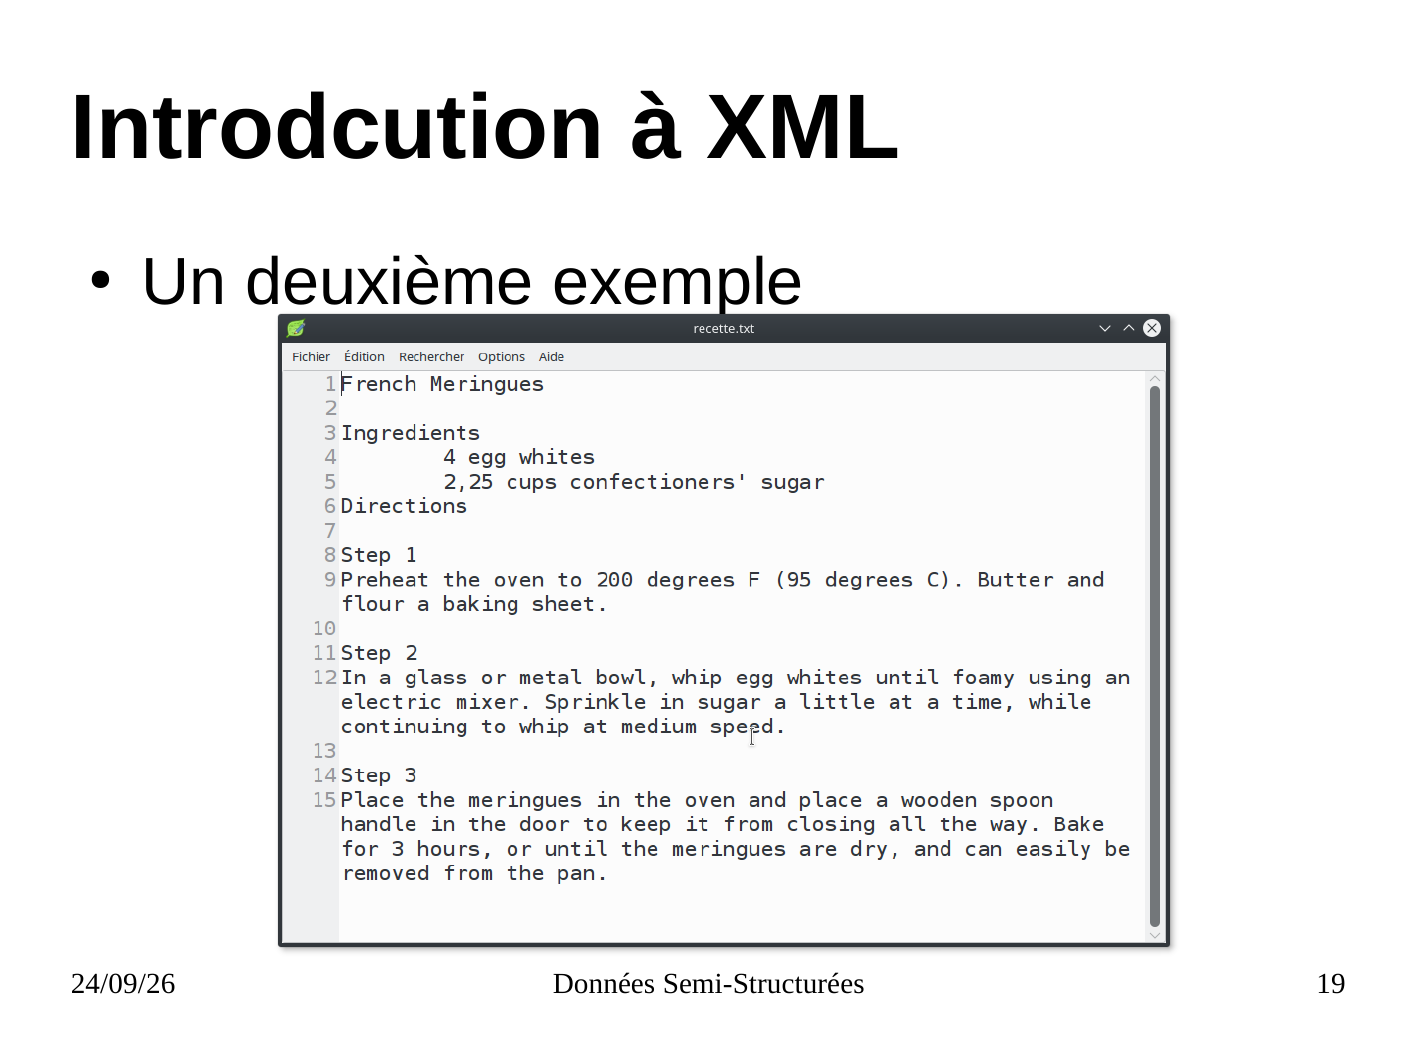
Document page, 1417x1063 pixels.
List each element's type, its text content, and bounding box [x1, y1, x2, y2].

list Un deuxième exemple [70, 244, 1346, 925]
picture [271, 307, 1182, 959]
title Introdcution à XML [70, 42, 1346, 212]
